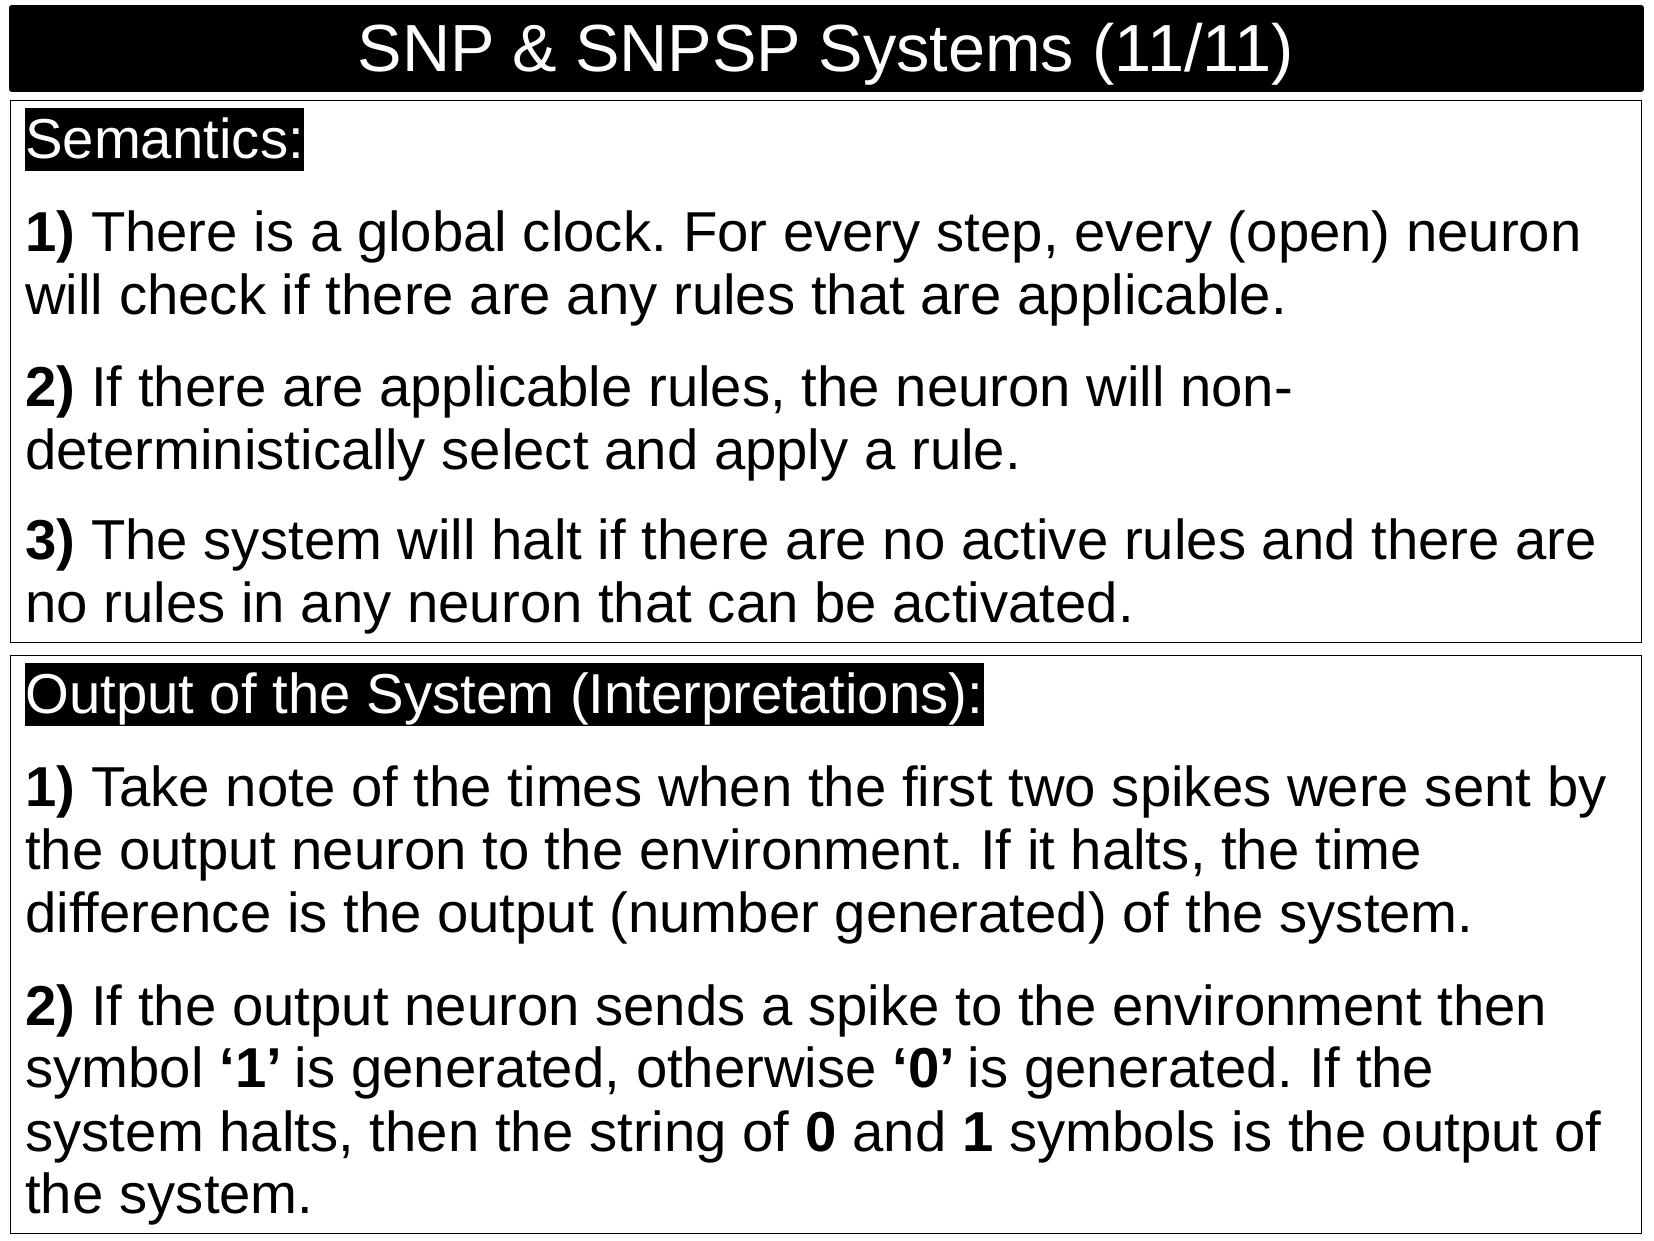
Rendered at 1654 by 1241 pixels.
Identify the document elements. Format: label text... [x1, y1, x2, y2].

text_box Output of the System (Interpretations): 1) Take note of the times when the first two spikes were sent by the output neuron to the environment. If it halts, the time difference is the output (number generated) of the system. 2) If the output neuron sends a spike to the environment then symbol ‘1’ is generated, otherwise ‘0’ is generated. If the system halts, then the string of 0 and 1 symbols is the output of the system. [10, 655, 1642, 1234]
text_box Semantics: 1) There is a global clock. For every step, every (open) neuron will check if there are any rules that are applicable. 2) If there are applicable rules, the neuron will non-deterministically select and apply a rule. 3) The system will halt if there are no active rules and there are no rules in any neuron that can be activated. [10, 100, 1642, 643]
title SNP & SNPSP Systems (11/11) [11, 7, 1642, 89]
